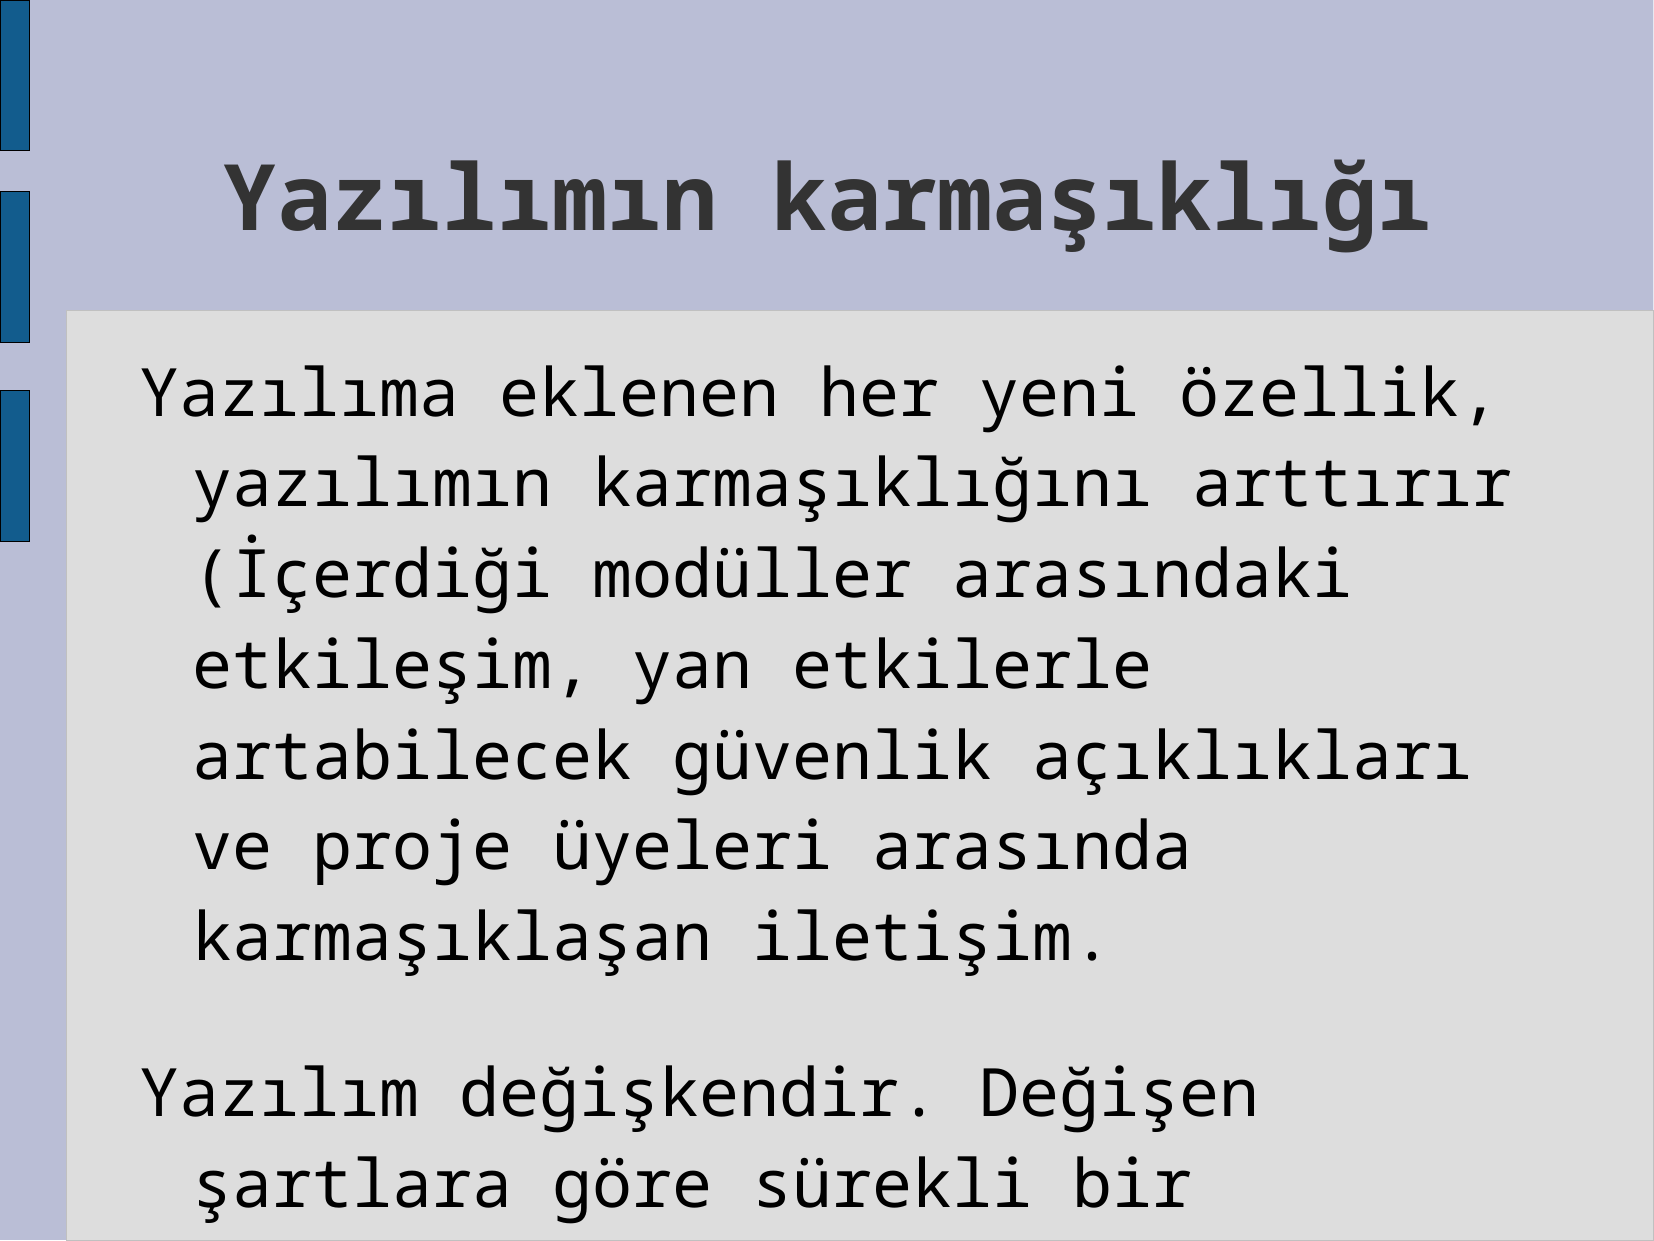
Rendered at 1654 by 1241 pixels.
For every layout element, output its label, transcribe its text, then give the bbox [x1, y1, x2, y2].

title Yazılımın karmaşıklığı [121, 91, 1534, 299]
list Yazılıma eklenen her yeni özellik, yazılımın karmaşıklığını arttırır (İçerdiği modüller arasındaki etkileşim, yan etkilerle artabilecek güvenlik açıklıkları ve proje üyeleri arasında karmaşıklaşan iletişim. Yazılım değişkendir. Değişen şartlara göre sürekli bir değişime gereksinim duyar. [121, 344, 1534, 1188]
